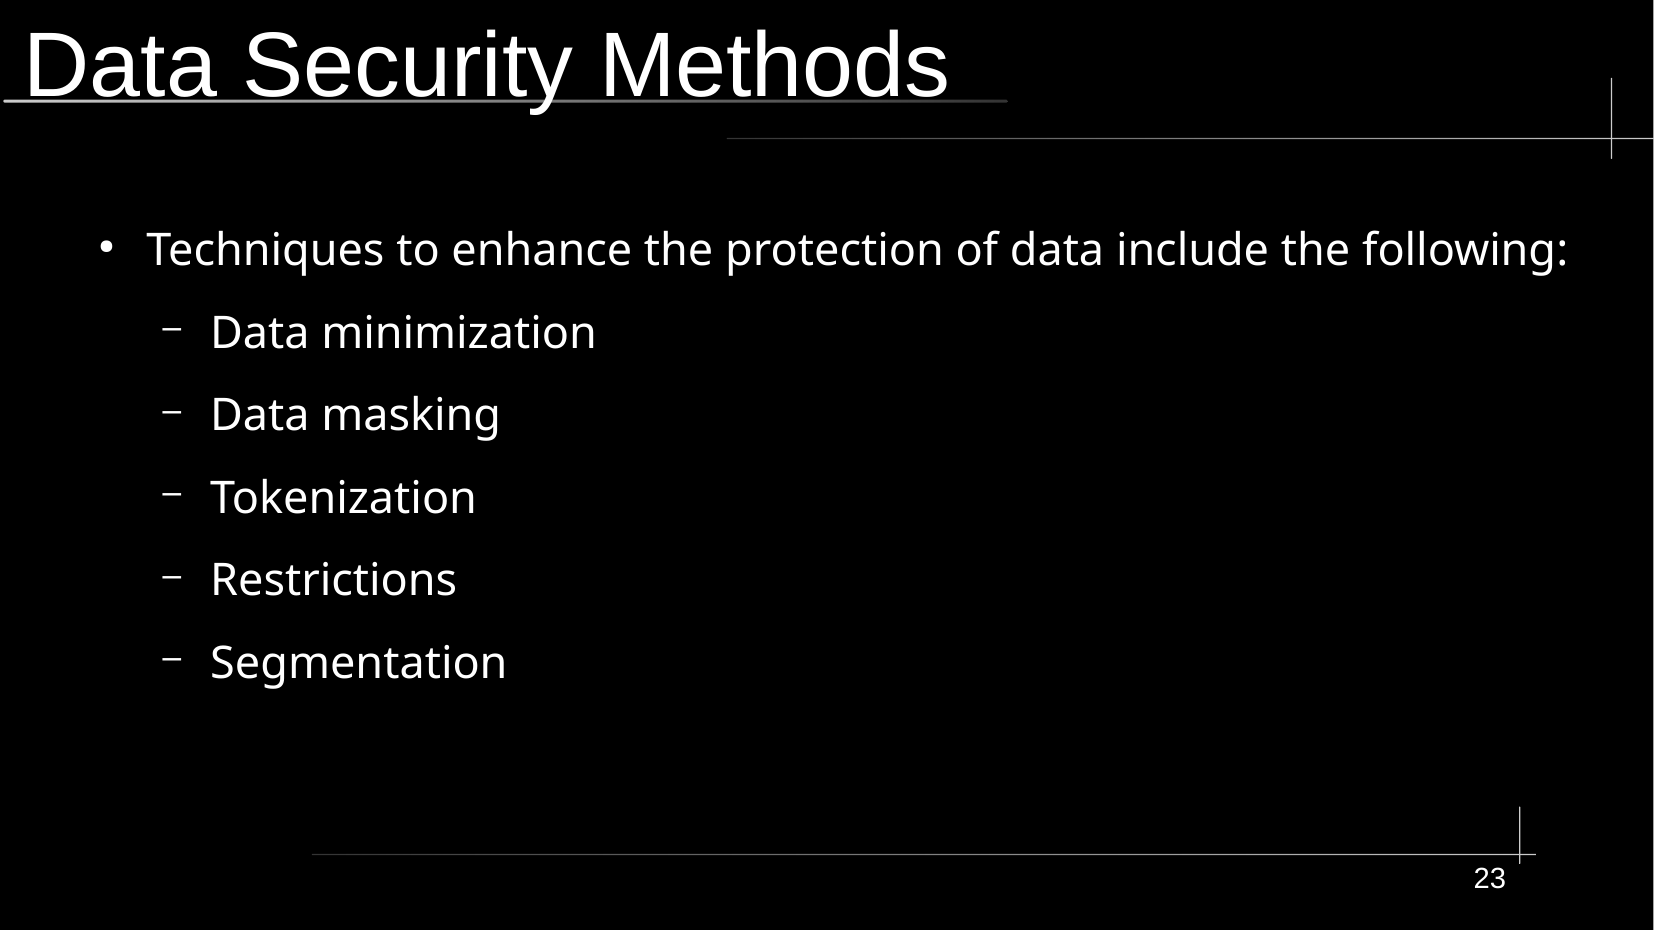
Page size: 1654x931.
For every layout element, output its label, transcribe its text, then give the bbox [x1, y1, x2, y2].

list Techniques to enhance the protection of data include the following: Data minimization Data masking Tokenization Restrictions Segmentation [82, 217, 1571, 758]
title Data Security Methods [23, 11, 1589, 119]
